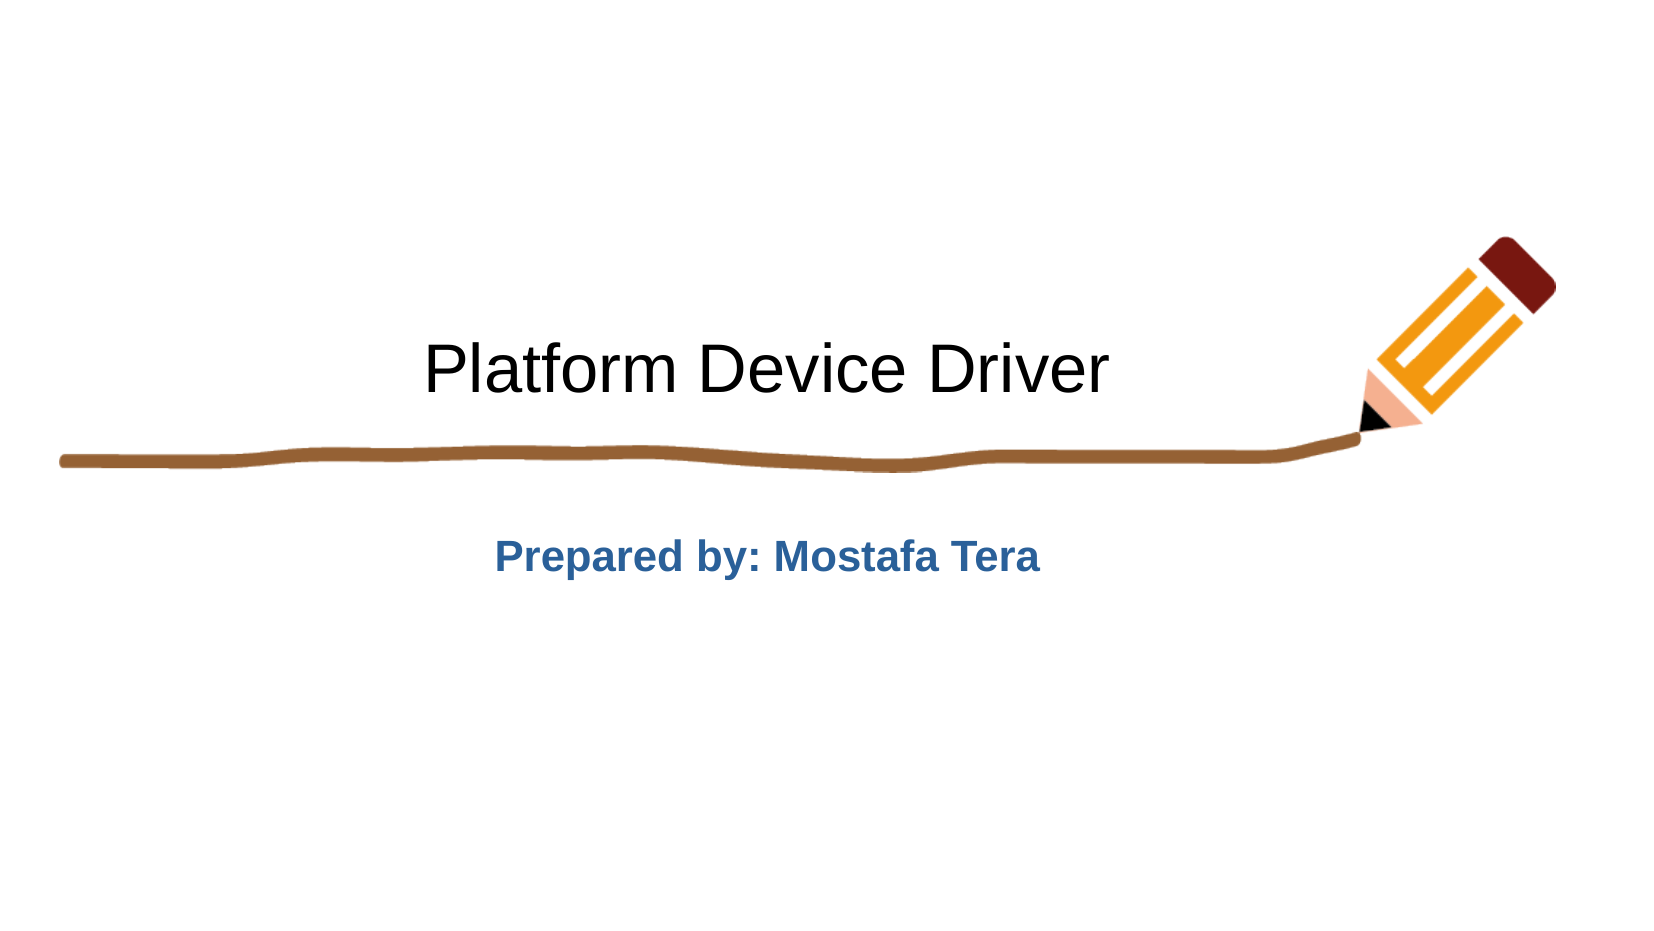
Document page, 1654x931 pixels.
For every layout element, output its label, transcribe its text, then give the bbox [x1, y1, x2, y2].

picture [59, 236, 1556, 473]
title Platform Device Driver [147, 287, 1388, 451]
title Prepared by: Mostafa Tera [147, 475, 1388, 638]
